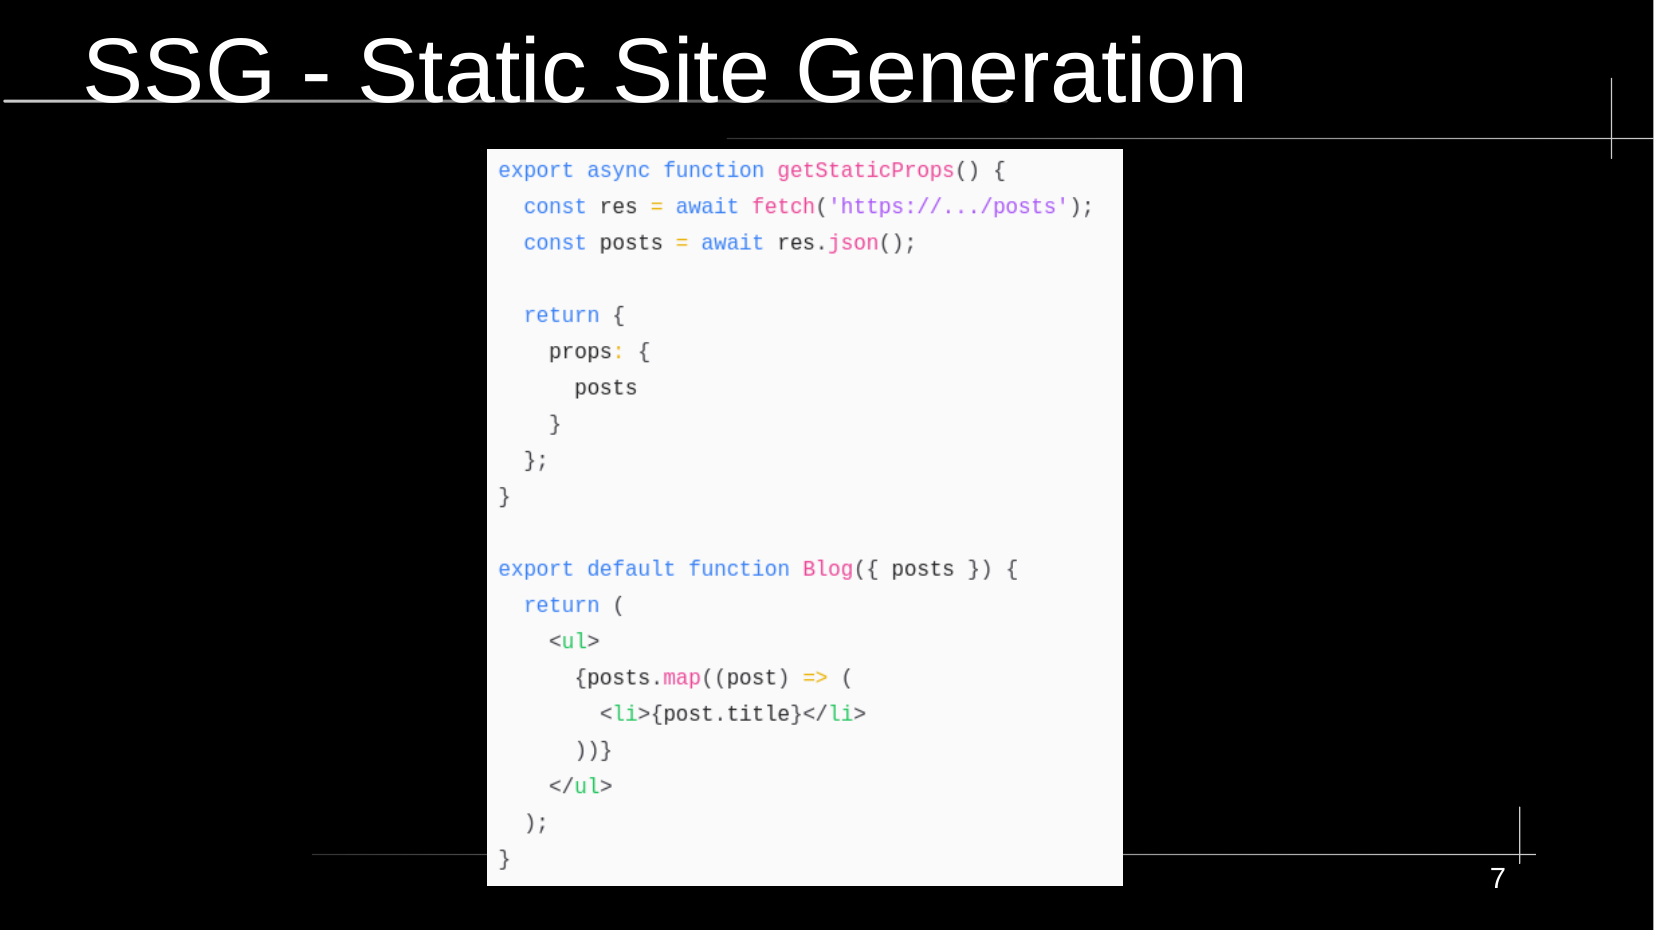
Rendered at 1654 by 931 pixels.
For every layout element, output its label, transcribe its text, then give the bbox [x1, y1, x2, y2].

title SSG - Static Site Generation [82, 19, 1648, 226]
picture [487, 149, 1123, 886]
